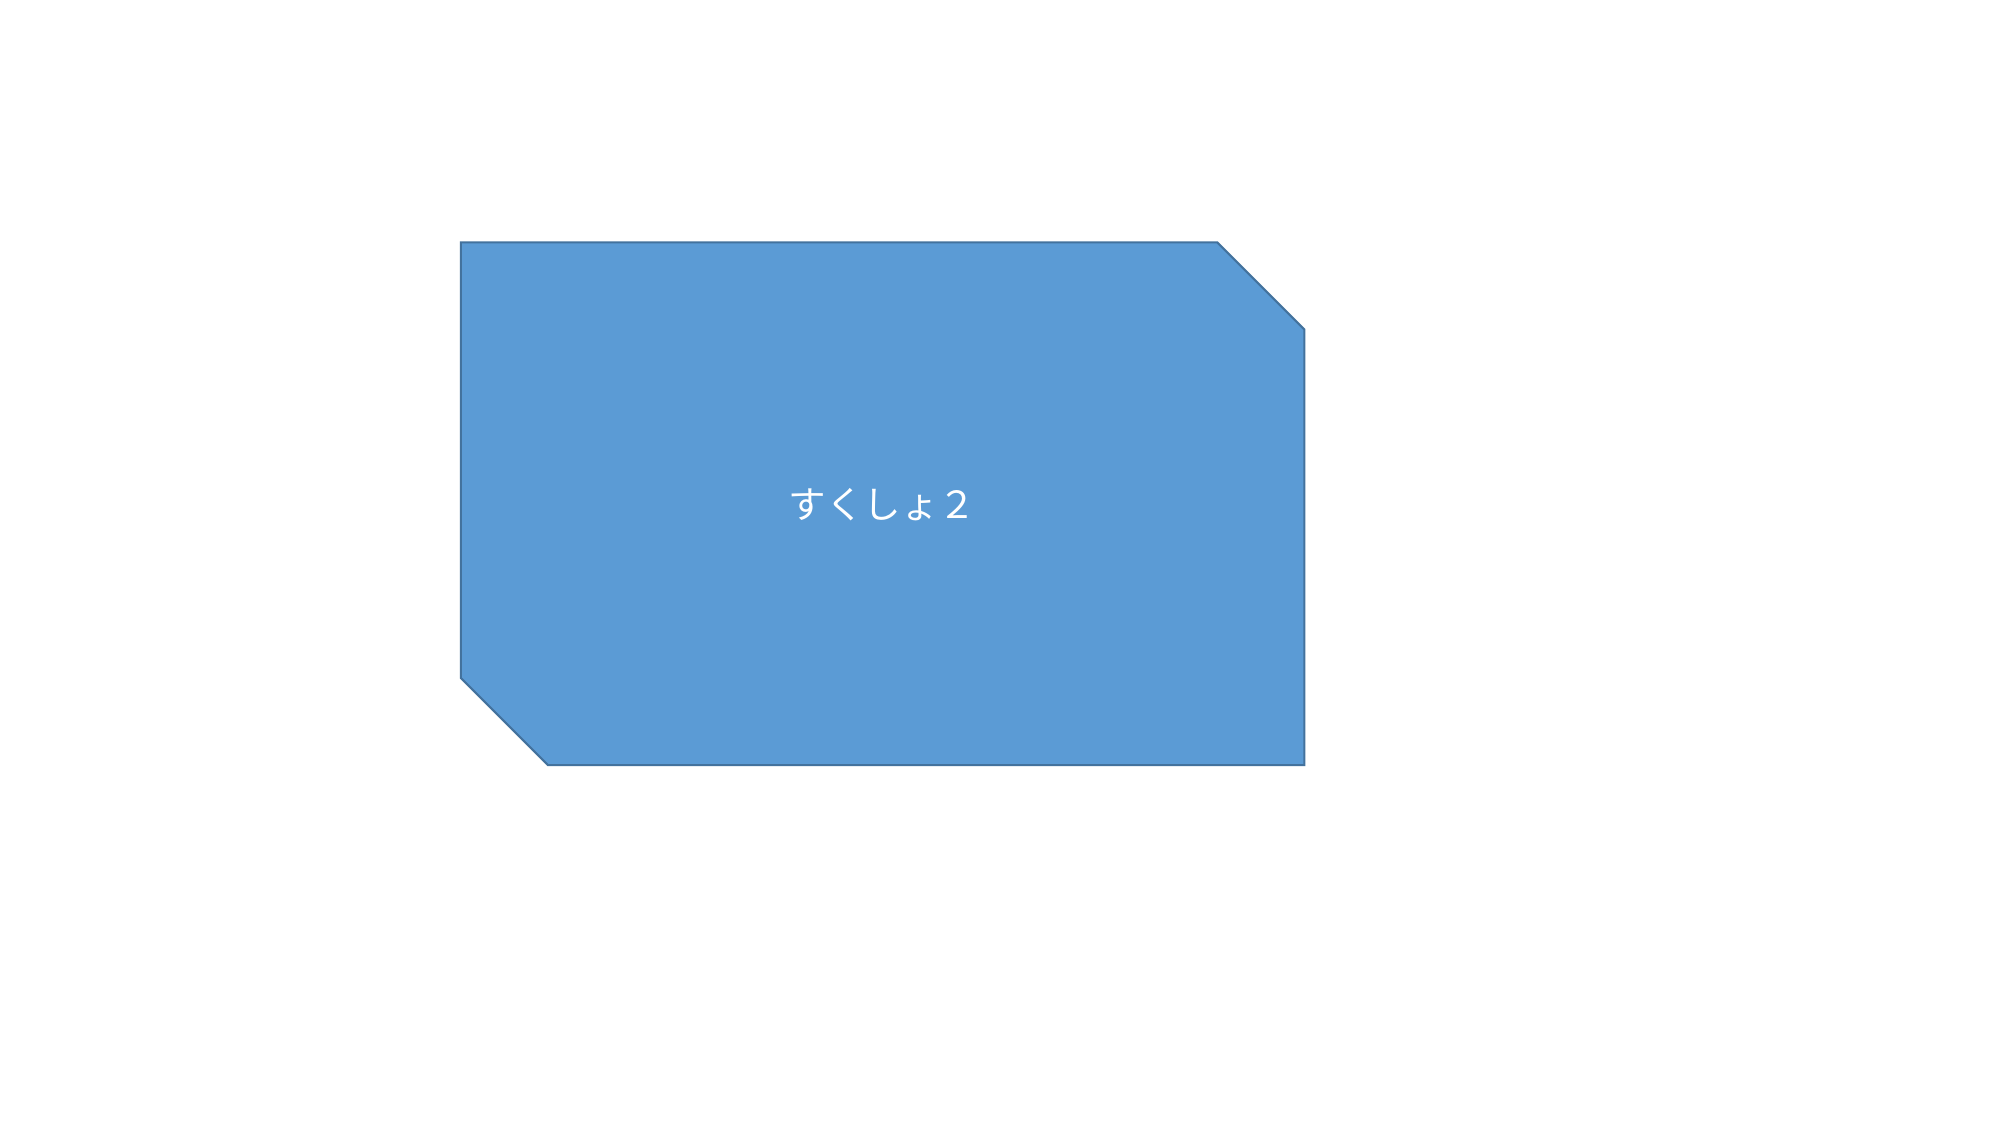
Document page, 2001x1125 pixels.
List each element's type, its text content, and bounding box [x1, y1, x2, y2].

text_box すくしょ２ [460, 242, 1305, 766]
